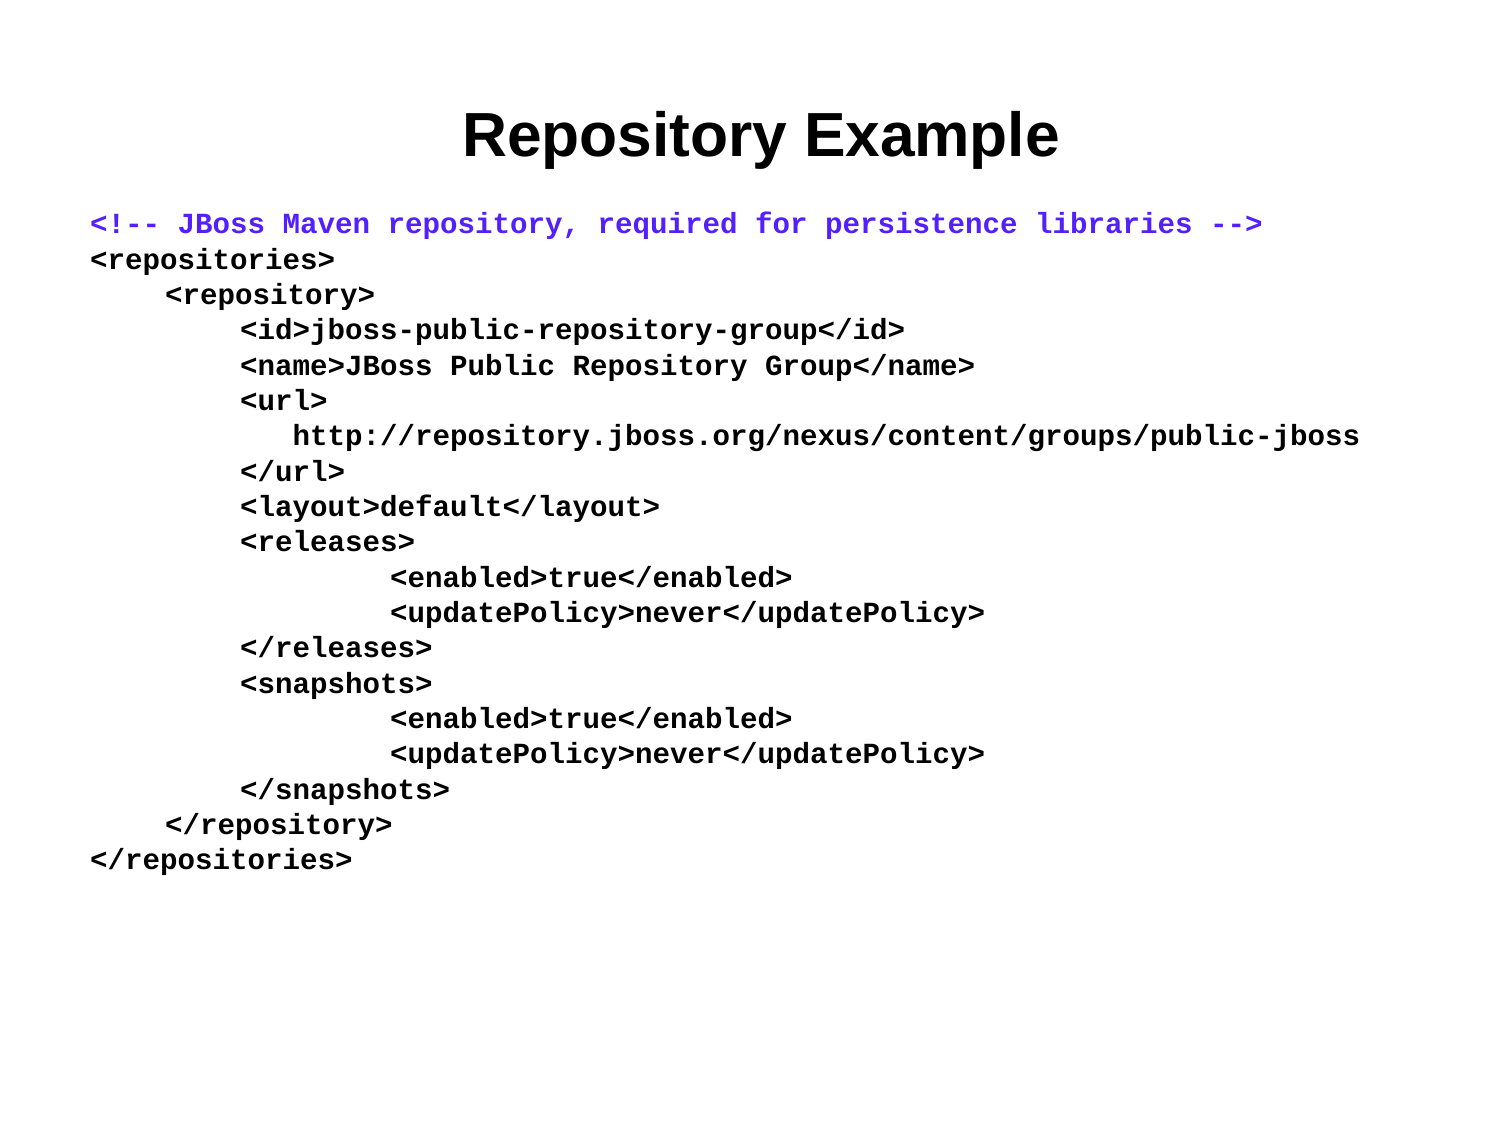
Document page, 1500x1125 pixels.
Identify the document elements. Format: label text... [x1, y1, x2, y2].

list <!-- JBoss Maven repository, required for persistence libraries --> <repositories> <repository> <id>jboss-public-repository-group</id> <name>JBoss Public Repository Group</name> <url> http://repository.jboss.org/nexus/content/groups/public-jboss </url> <layout>default</layout> <releases> <enabled>true</enabled> <updatePolicy>never</updatePolicy> </releases> <snapshots> <enabled>true</enabled> <updatePolicy>never</updatePolicy> </snapshots> </repository> </repositories> [75, 204, 1395, 1075]
title Repository Example [75, 44, 1425, 177]
